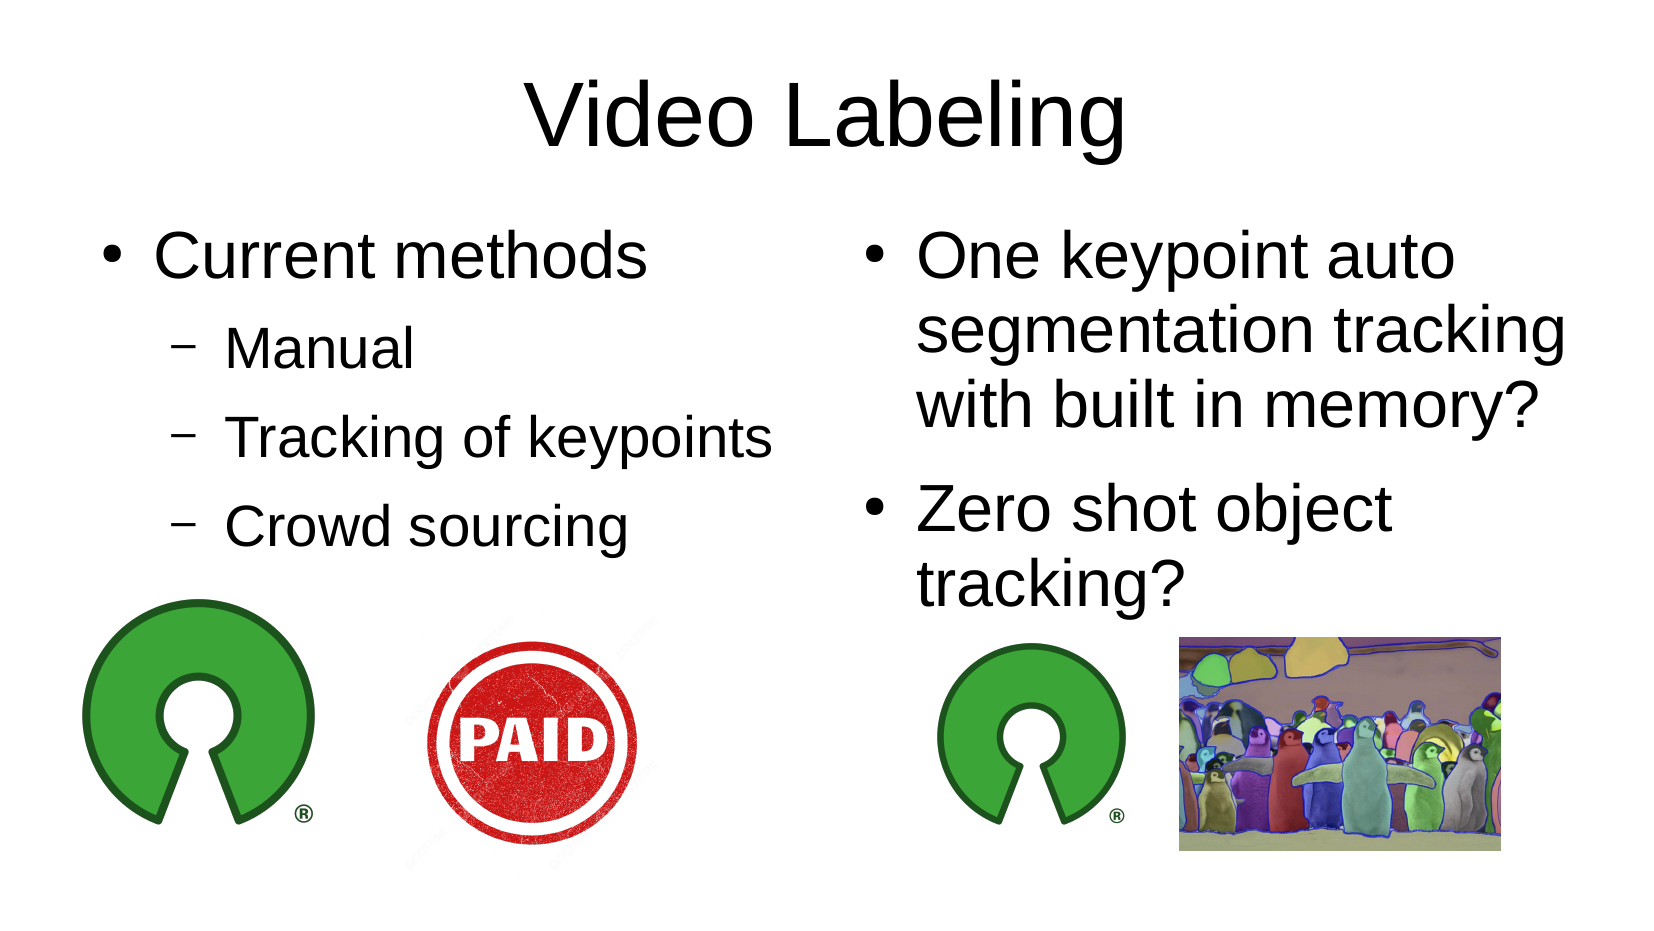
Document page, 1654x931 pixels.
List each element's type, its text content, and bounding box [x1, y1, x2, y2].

list Current methods Manual Tracking of keypoints Crowd sourcing [82, 217, 809, 758]
picture [937, 643, 1126, 826]
picture [388, 599, 676, 887]
picture [82, 599, 315, 826]
picture [1179, 637, 1501, 851]
title Video Labeling [82, 37, 1571, 193]
list One keypoint auto segmentation tracking with built in memory? Zero shot object tracking? [845, 217, 1572, 758]
